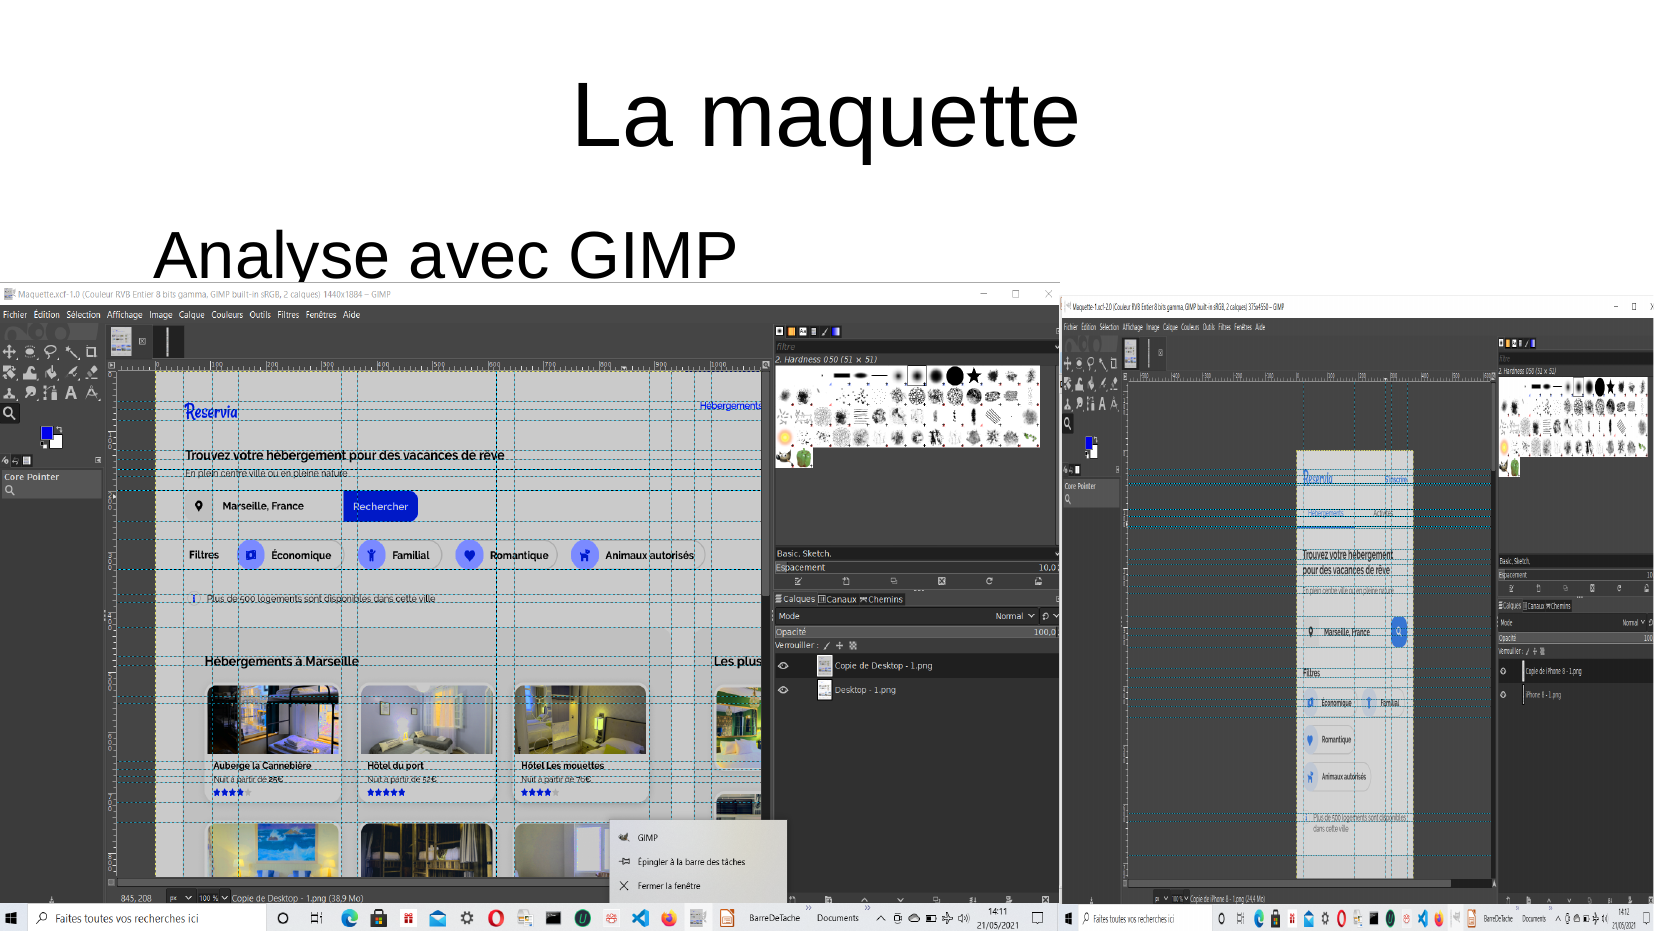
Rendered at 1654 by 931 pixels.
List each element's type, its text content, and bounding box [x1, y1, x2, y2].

list Analyse avec GIMP [82, 217, 1571, 295]
picture [0, 282, 1654, 931]
title La maquette [82, 37, 1571, 193]
